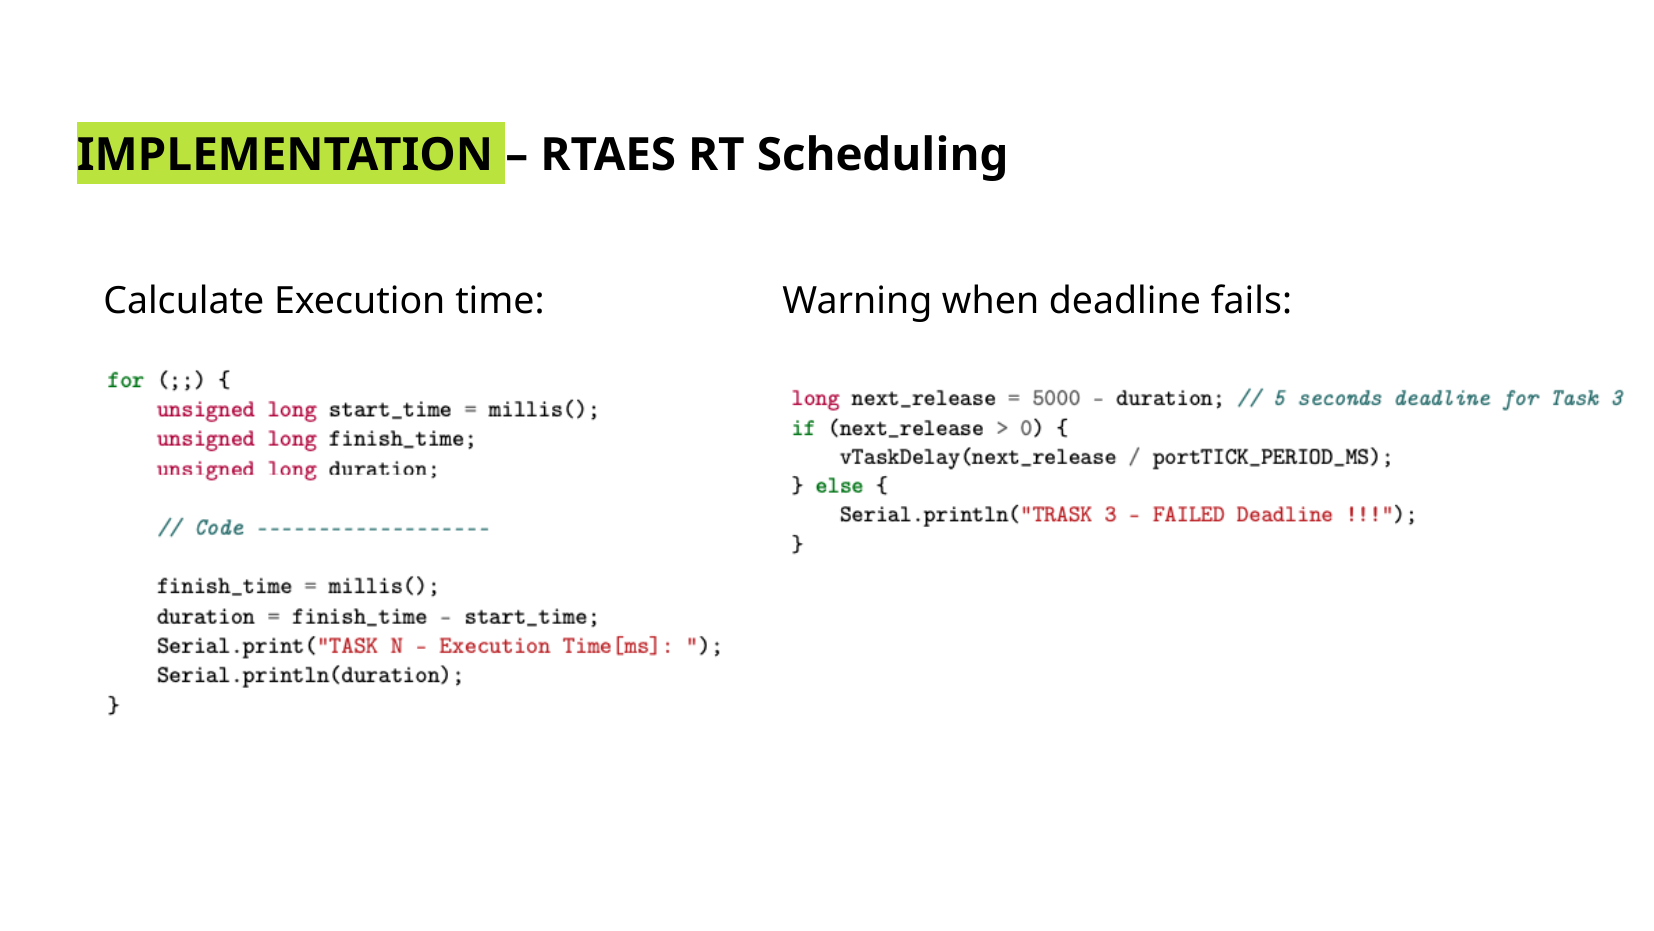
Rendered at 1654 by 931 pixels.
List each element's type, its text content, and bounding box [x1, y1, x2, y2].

text_box Warning when deadline fails: [767, 266, 1329, 369]
picture [757, 371, 1654, 579]
text_box Calculate Execution time: [88, 266, 562, 326]
title IMPLEMENTATION – RTAES RT Scheduling [76, 99, 1565, 207]
picture [82, 354, 750, 731]
